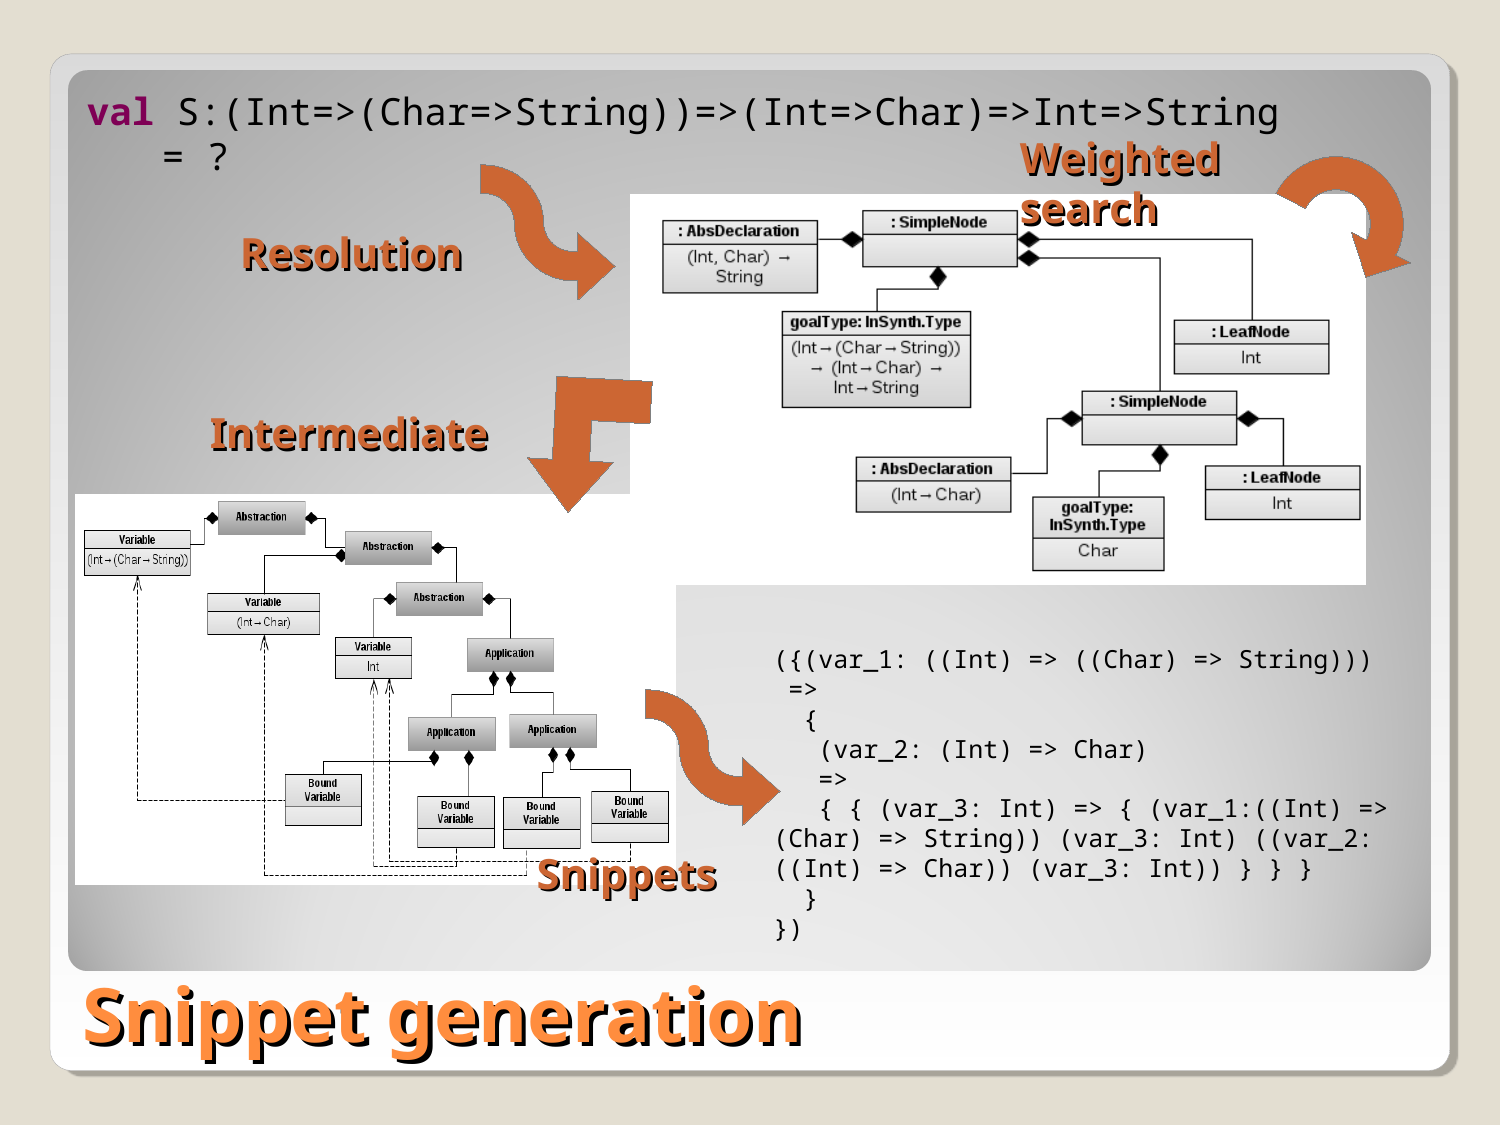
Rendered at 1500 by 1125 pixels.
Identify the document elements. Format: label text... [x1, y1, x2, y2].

text_box [571, 232, 616, 300]
text_box [1305, 156, 1411, 278]
text_box [645, 689, 781, 826]
text_box Intermediate [195, 389, 541, 466]
text_box Snippet generation [67, 892, 1411, 1066]
text_box val S:(Int=>(Char=>String))=>(Int=>Char)=>Int=>String = ? [72, 80, 1441, 185]
text_box [480, 164, 543, 210]
text_box ({(var_1: ((Int) => ((Char) => String))) => { (var_2: (Int) => Char) => { { (var_3: Int) => { (var_1:((Int) => (Char) => String)) (var_3: Int) ((var_2: ((Int) => Char)) (var_3: Int)) } } } } }) [758, 635, 1479, 996]
picture [67, 69, 1432, 892]
text_box Snippets [521, 830, 867, 906]
text_box Weighted search [1005, 164, 1351, 241]
text_box [533, 376, 653, 513]
text_box Resolution [225, 210, 571, 286]
picture [1351, 194, 1370, 239]
